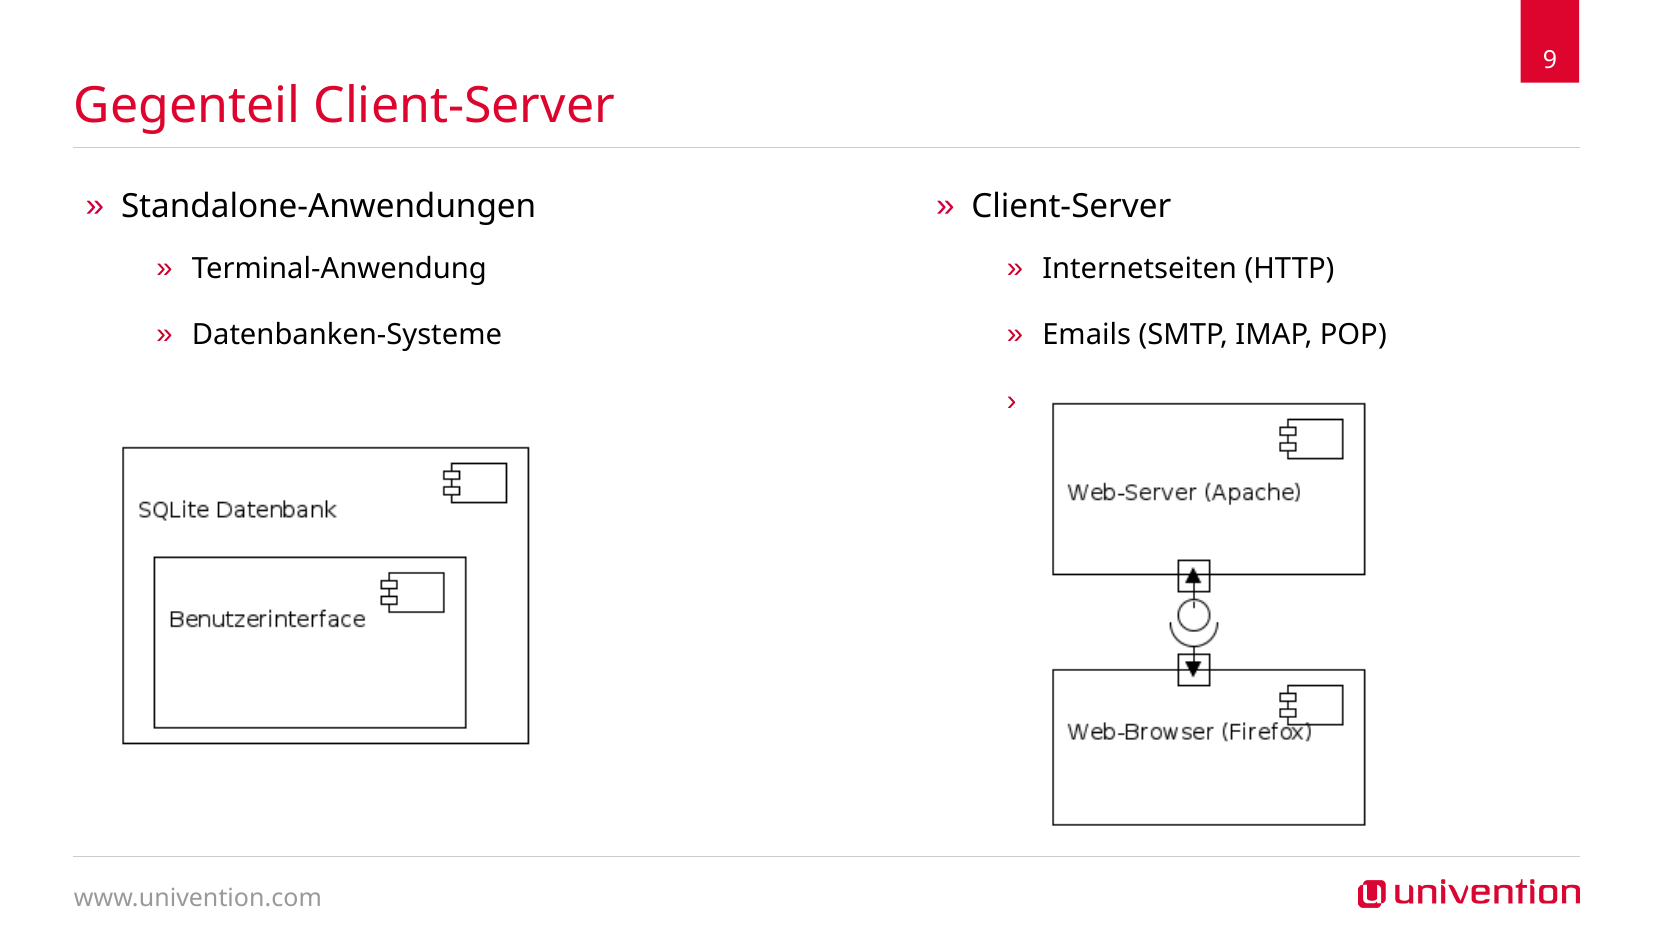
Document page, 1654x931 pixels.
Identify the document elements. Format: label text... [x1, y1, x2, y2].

list Standalone-Anwendungen Terminal-Anwendung Datenbanken-Systeme [67, 159, 703, 751]
list Client-Server Internetseiten (HTTP) Emails (SMTP, IMAP, POP) Datenaustausch (FTP) [918, 159, 1554, 751]
picture [96, 427, 567, 768]
picture [1015, 383, 1419, 851]
picture [1358, 879, 1580, 908]
title Gegenteil Client-Server [73, 59, 1580, 148]
